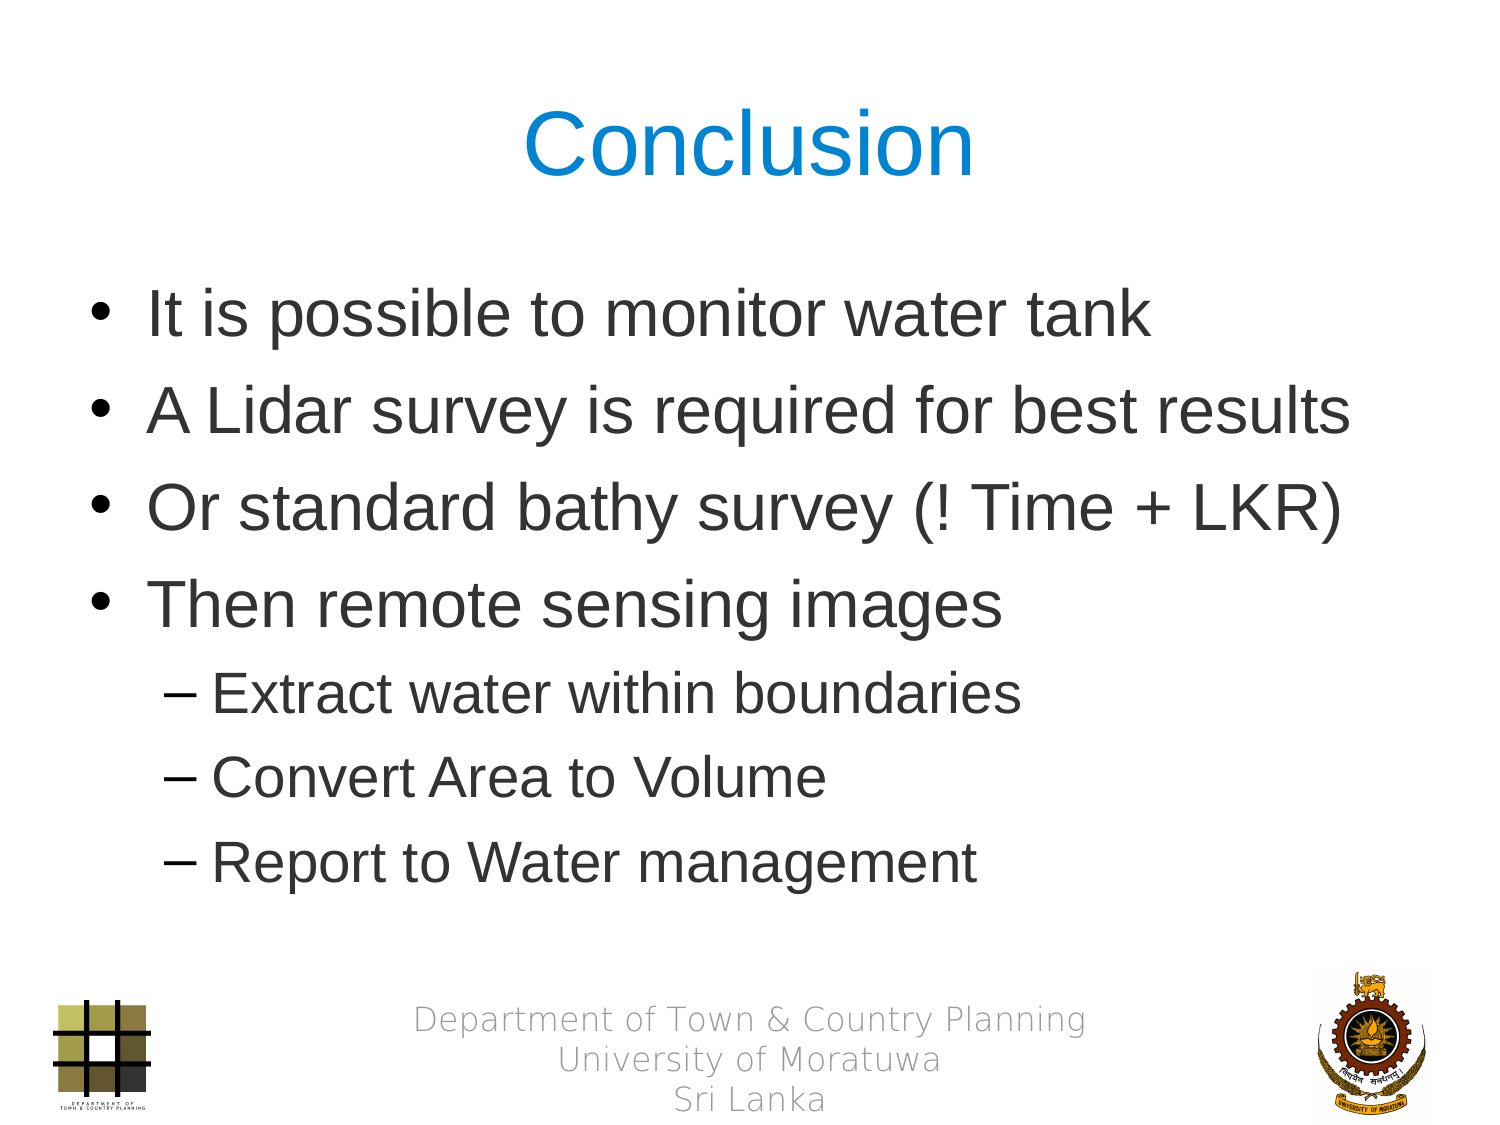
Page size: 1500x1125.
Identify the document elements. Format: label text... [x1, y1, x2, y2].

picture [1312, 966, 1435, 1125]
title Conclusion [75, 45, 1426, 233]
list It is possible to monitor water tank A Lidar survey is required for best results Or standard bathy survey (! Time + LKR) Then remote sensing images Extract water within boundaries Convert Area to Volume Report to Water management [75, 262, 1426, 916]
picture [53, 1000, 151, 1110]
